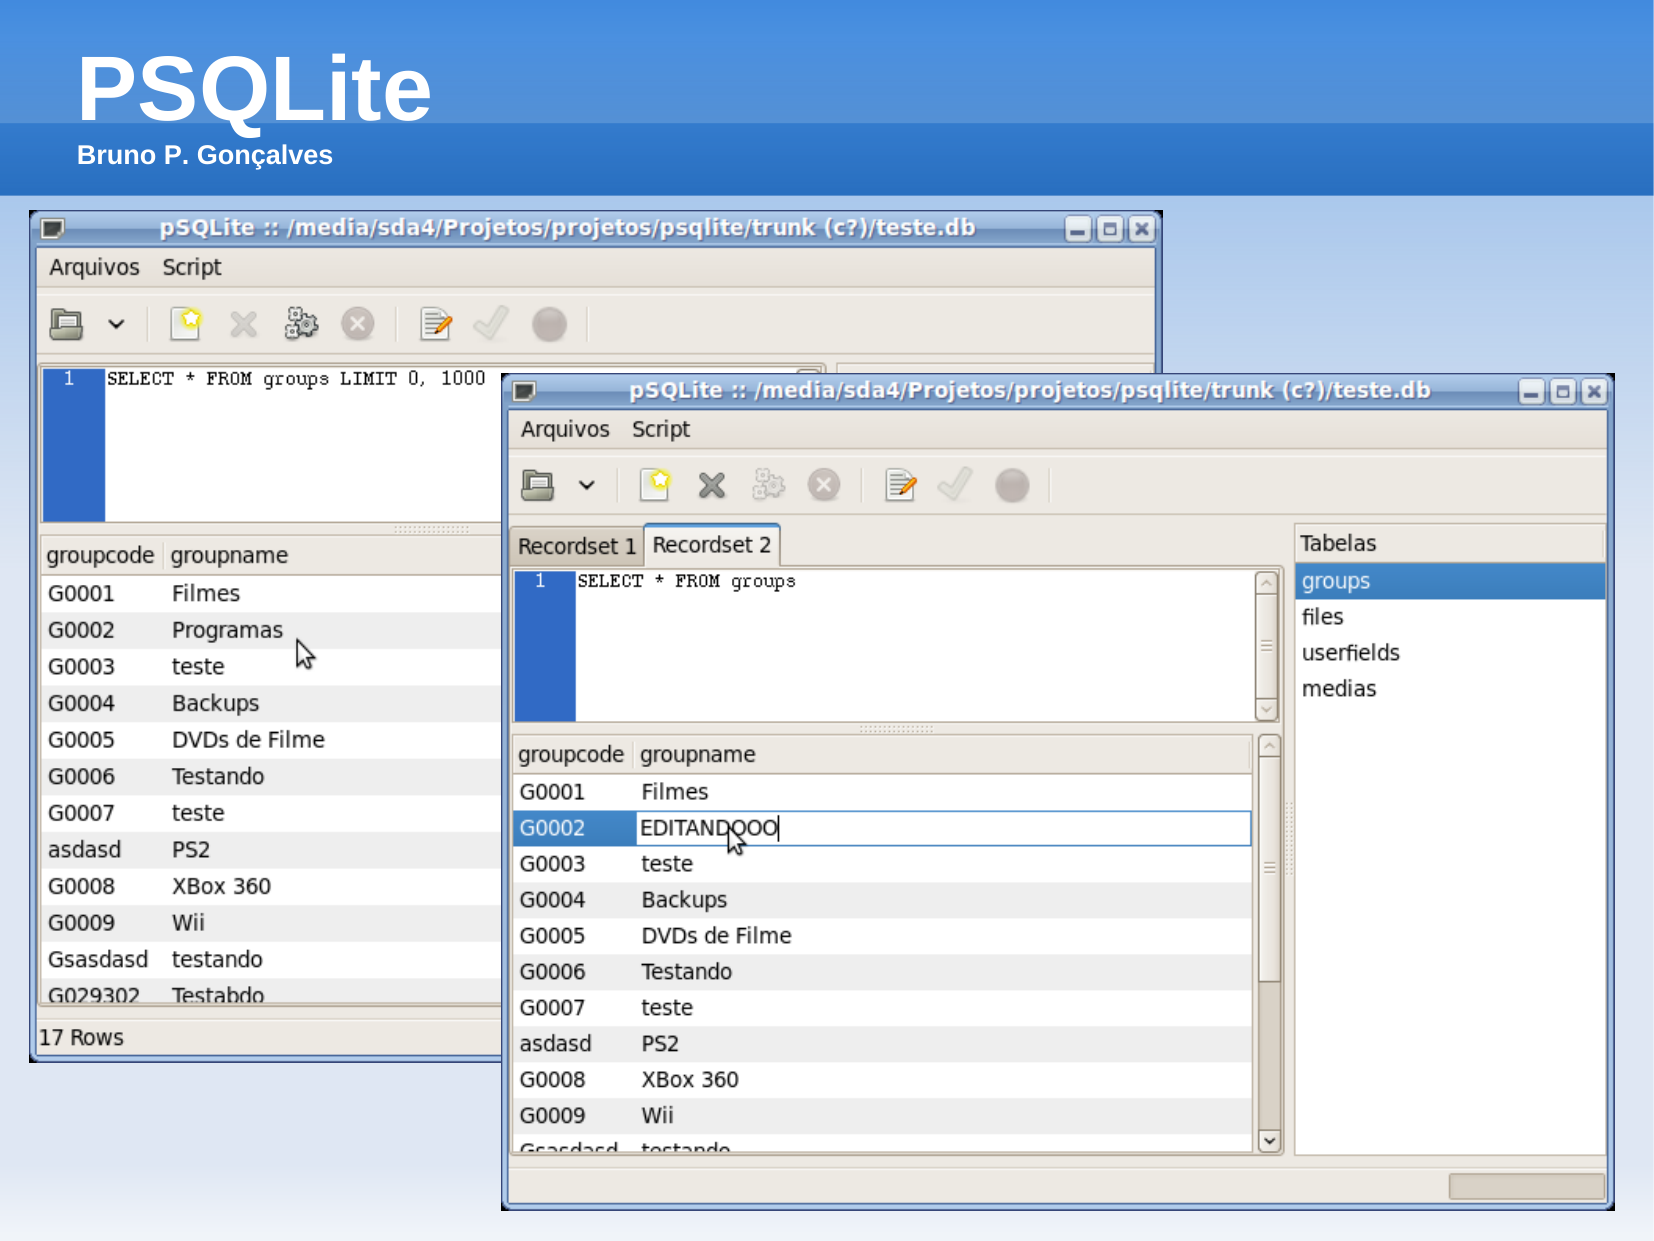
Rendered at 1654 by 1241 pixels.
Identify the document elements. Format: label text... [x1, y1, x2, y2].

title PSQLite Bruno P. Gonçalves [76, 0, 1565, 208]
picture [0, 0, 1654, 1241]
